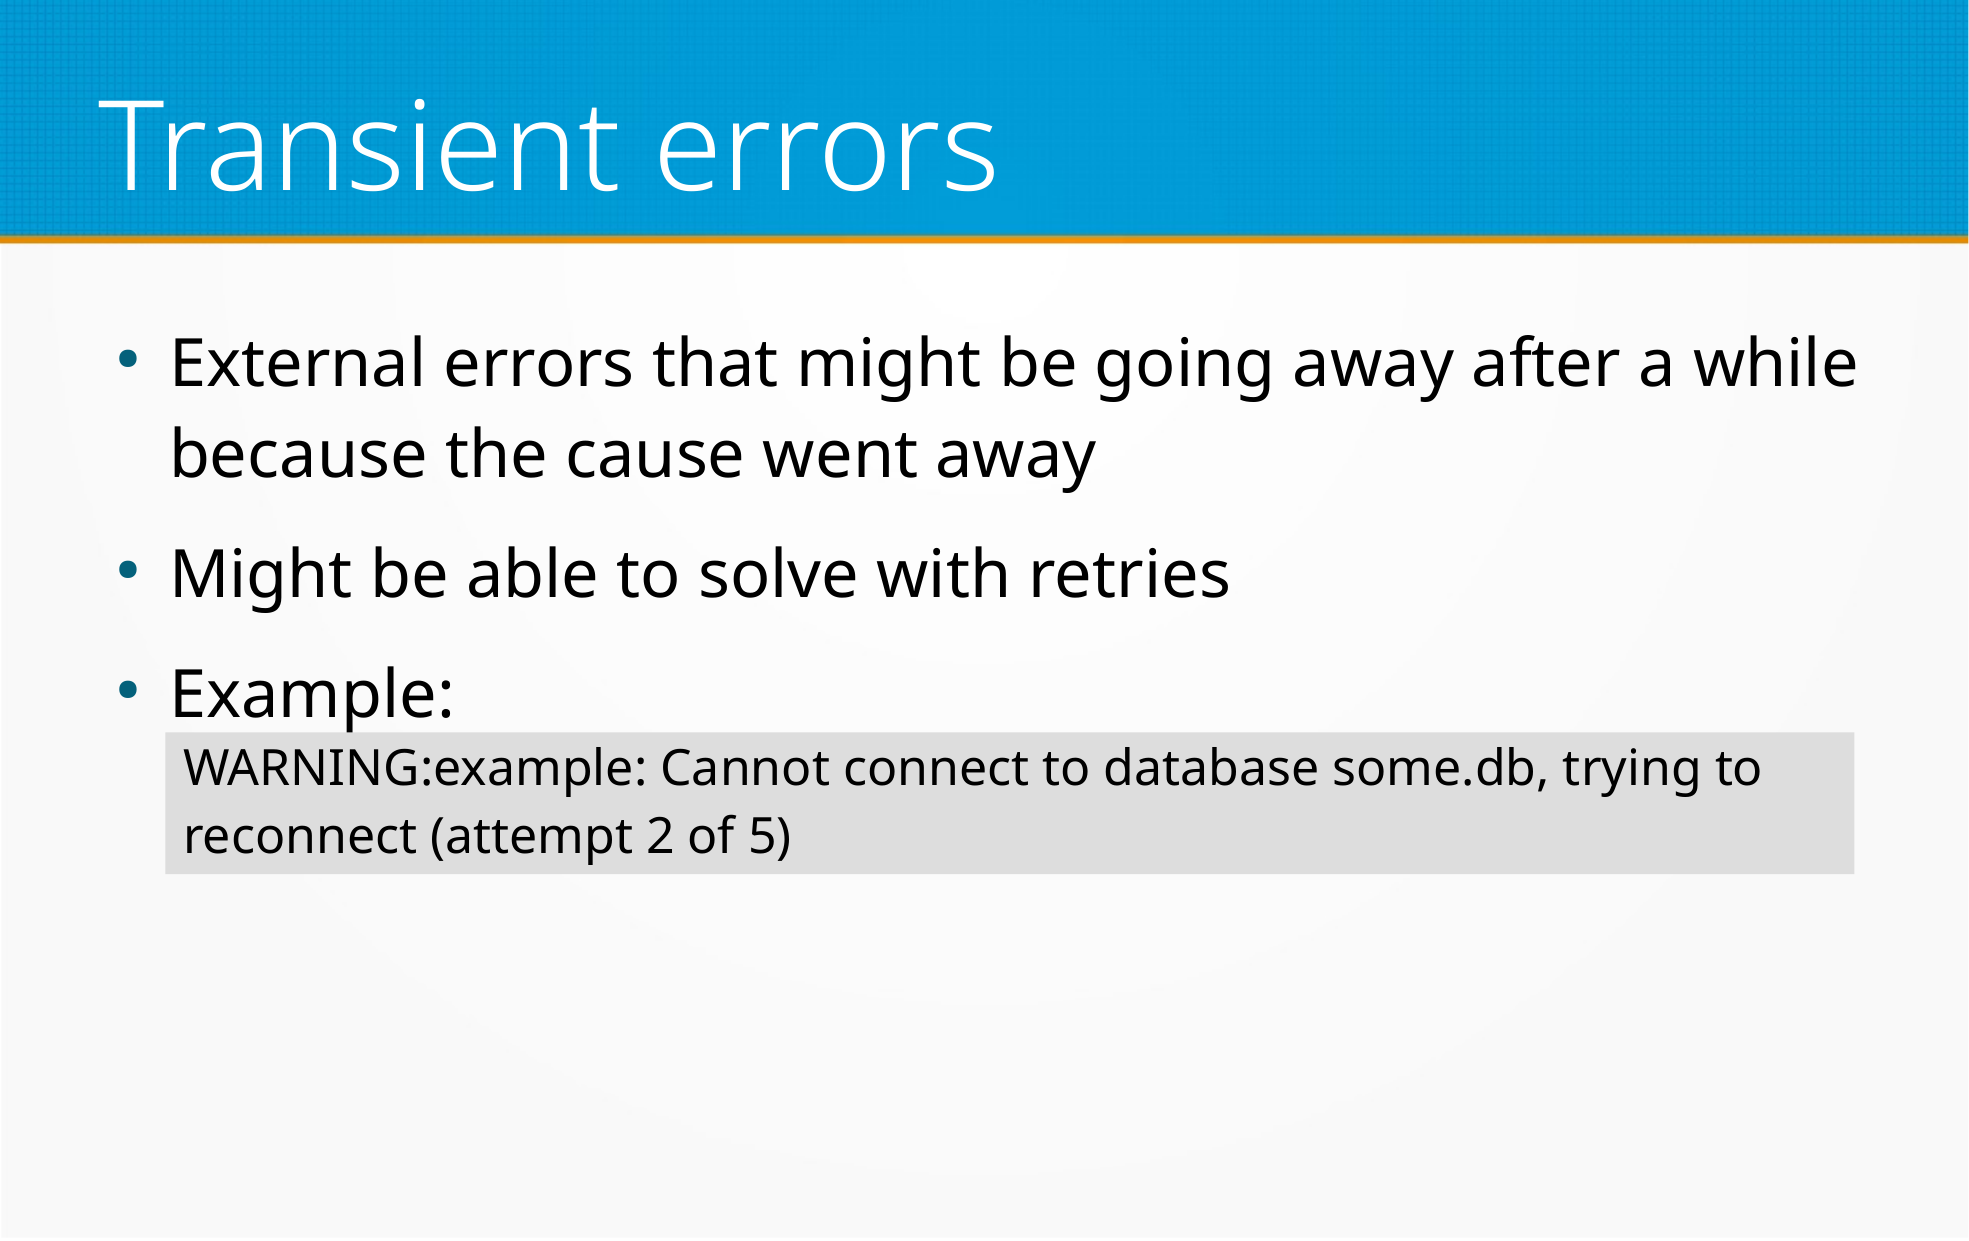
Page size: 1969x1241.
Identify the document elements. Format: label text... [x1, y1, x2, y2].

list External errors that might be going away after a while because the cause went away Might be able to solve with retries Example: [98, 315, 1867, 1099]
picture [0, 233, 1969, 1241]
list WARNING:example: Cannot connect to database some.db, trying to reconnect (attempt 2 of 5) [165, 732, 1855, 875]
title Transient errors [98, 19, 1870, 227]
